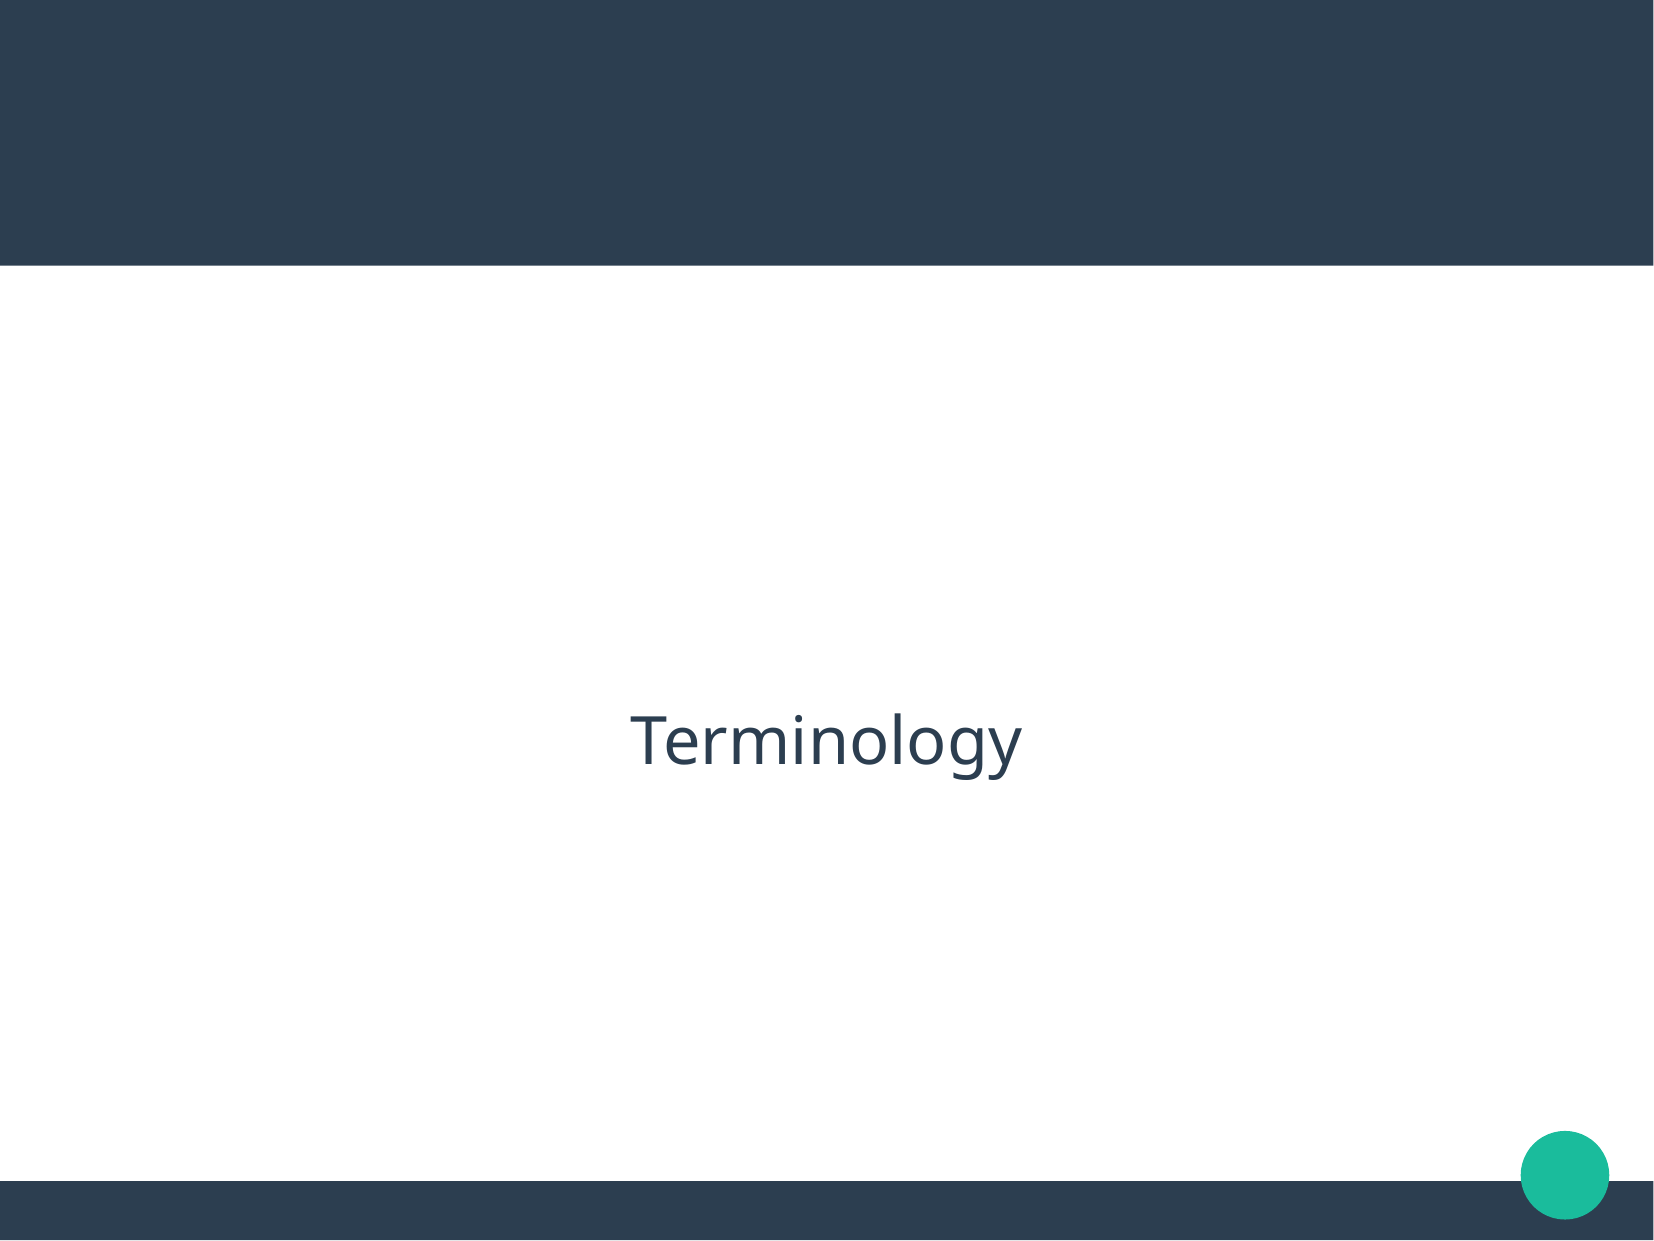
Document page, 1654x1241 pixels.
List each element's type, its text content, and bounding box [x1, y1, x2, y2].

subtitle Terminology [59, 324, 1595, 1152]
